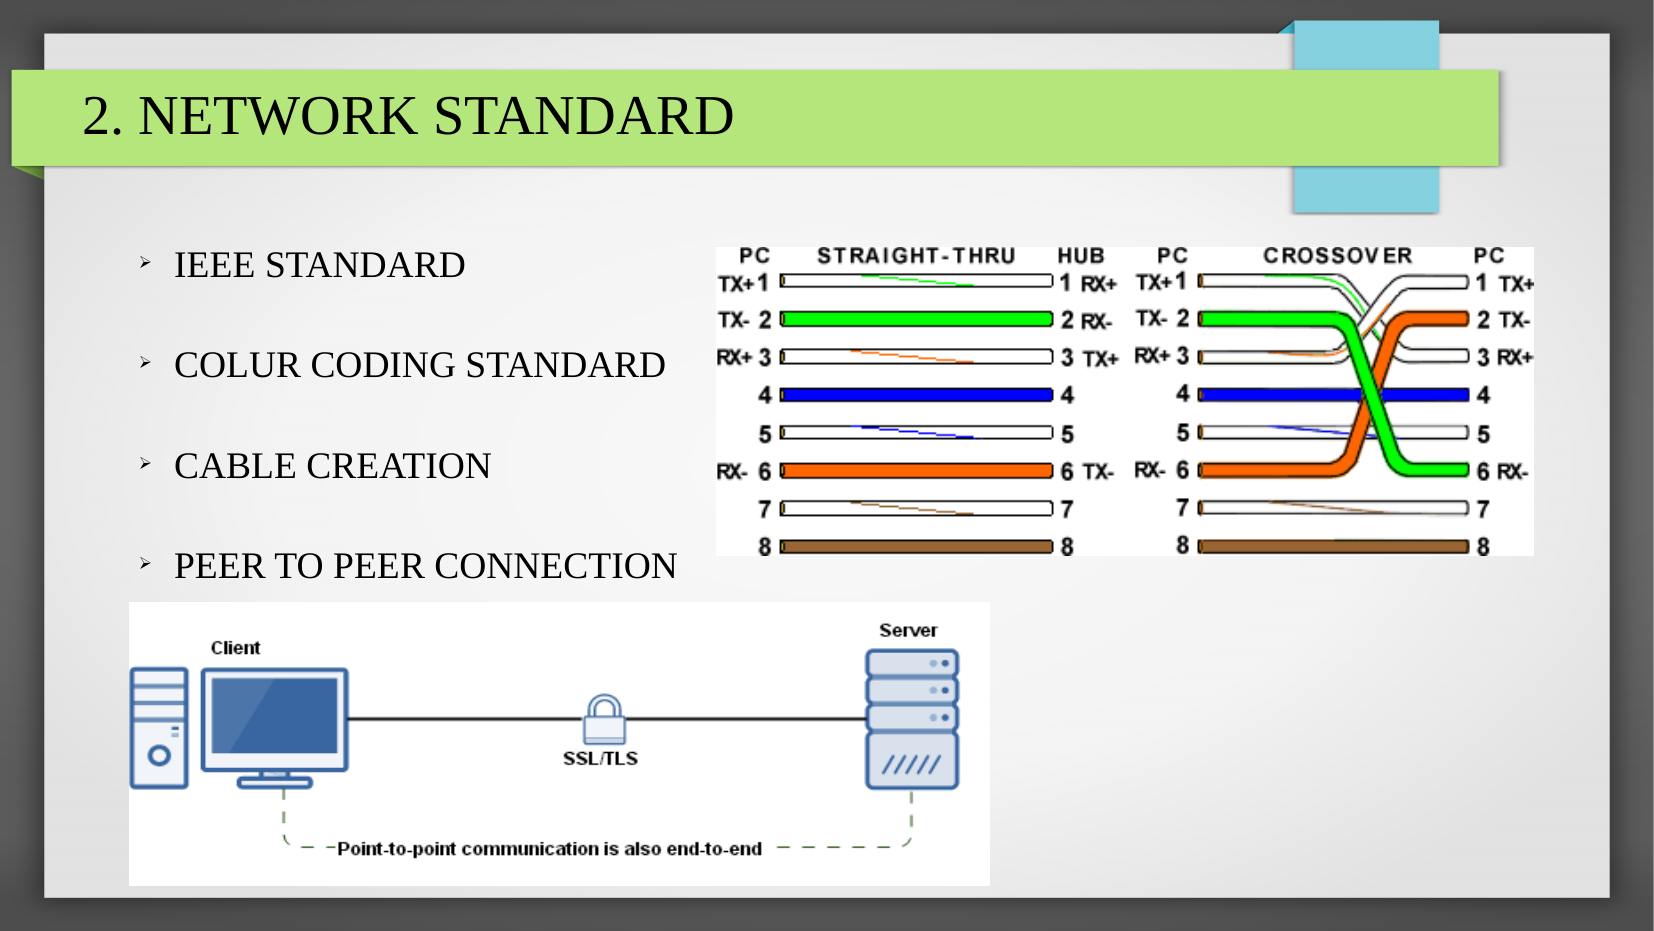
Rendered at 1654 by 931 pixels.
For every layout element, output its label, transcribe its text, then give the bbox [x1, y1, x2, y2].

title 2. NETWORK STANDARD [82, 70, 1264, 160]
picture [0, 0, 1654, 931]
text_box IEEE STANDARD COLUR CODING STANDARD CABLE CREATION PEER TO PEER CONNECTION [124, 236, 694, 595]
